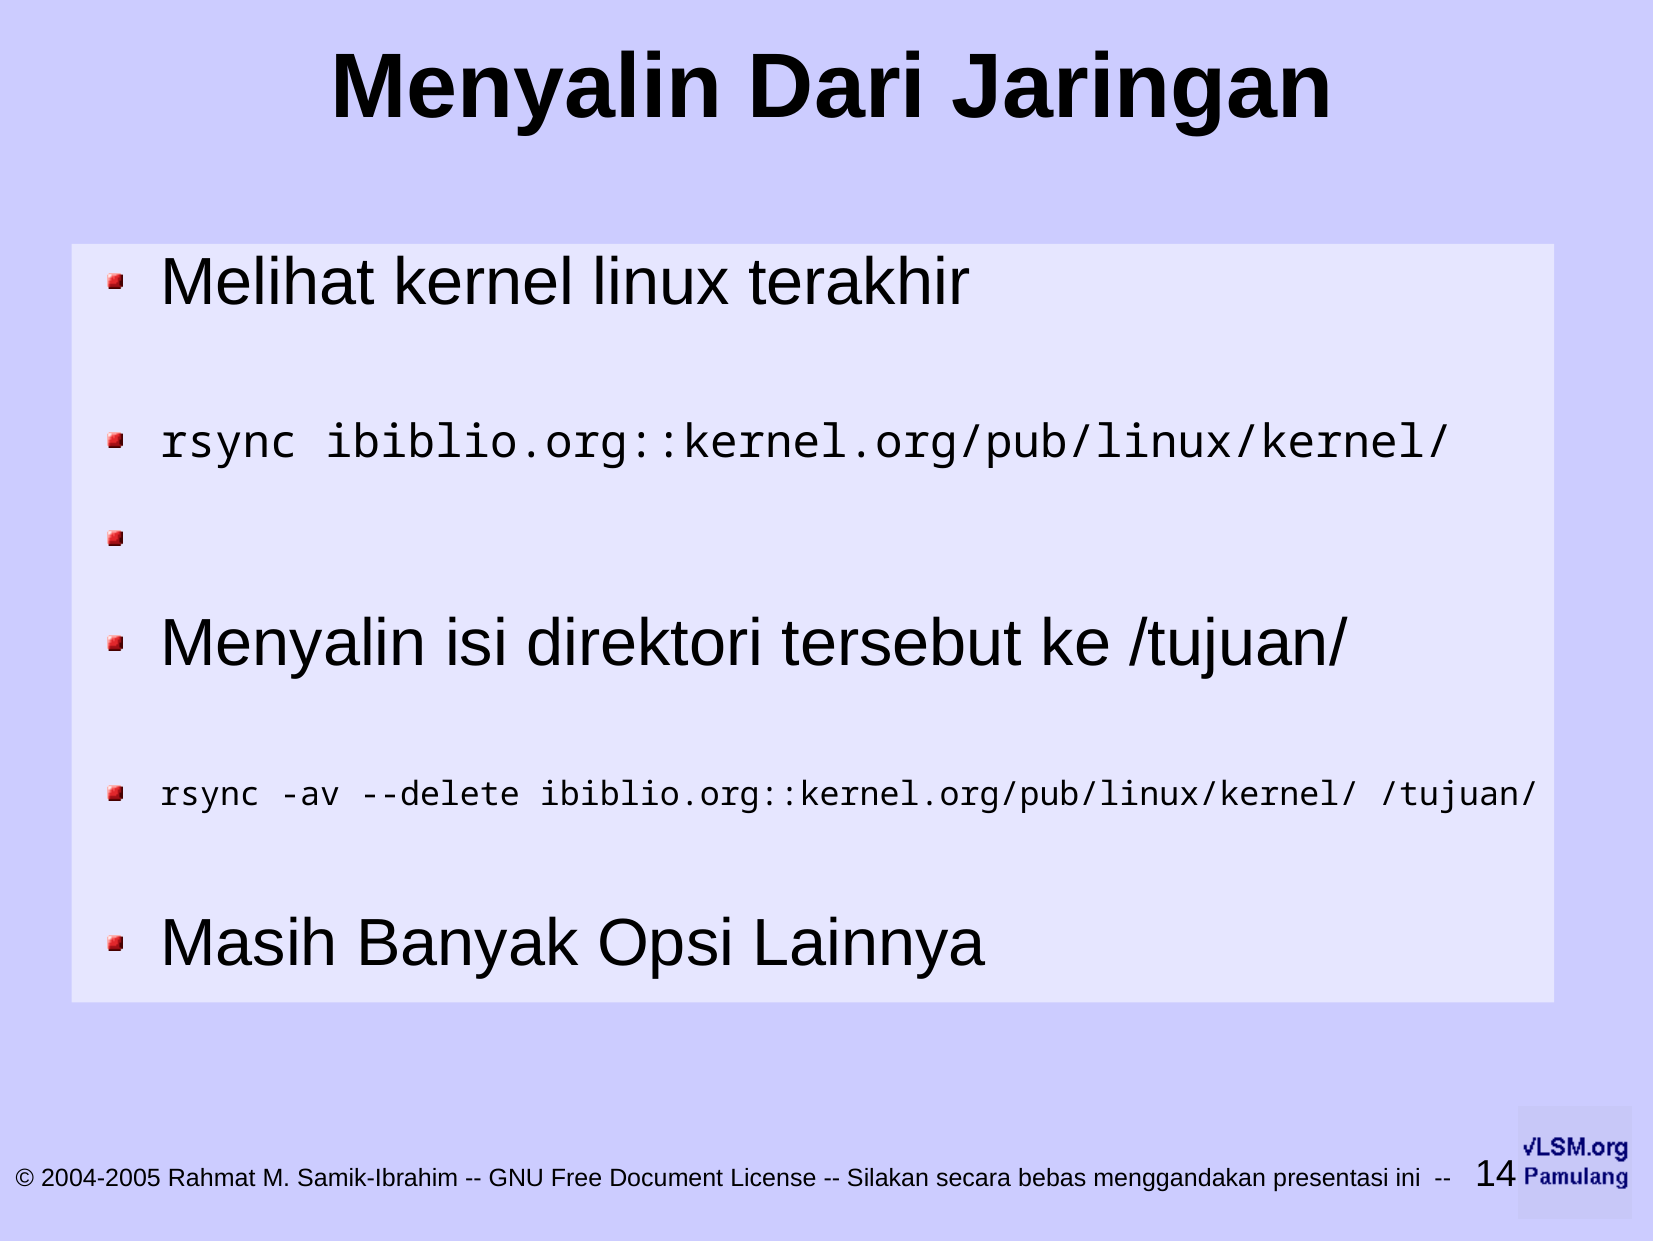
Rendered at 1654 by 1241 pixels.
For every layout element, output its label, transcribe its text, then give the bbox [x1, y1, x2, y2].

title Menyalin Dari Jaringan [40, 31, 1625, 142]
picture [1518, 1106, 1632, 1219]
list Melihat kernel linux terakhir rsync ibiblio.org::kernel.org/pub/linux/kernel/ Menyalin isi direktori tersebut ke /tujuan/ rsync -av --delete ibiblio.org::kernel.org/pub/linux/kernel/ /tujuan/ Masih Banyak Opsi Lainnya [71, 243, 1555, 1003]
